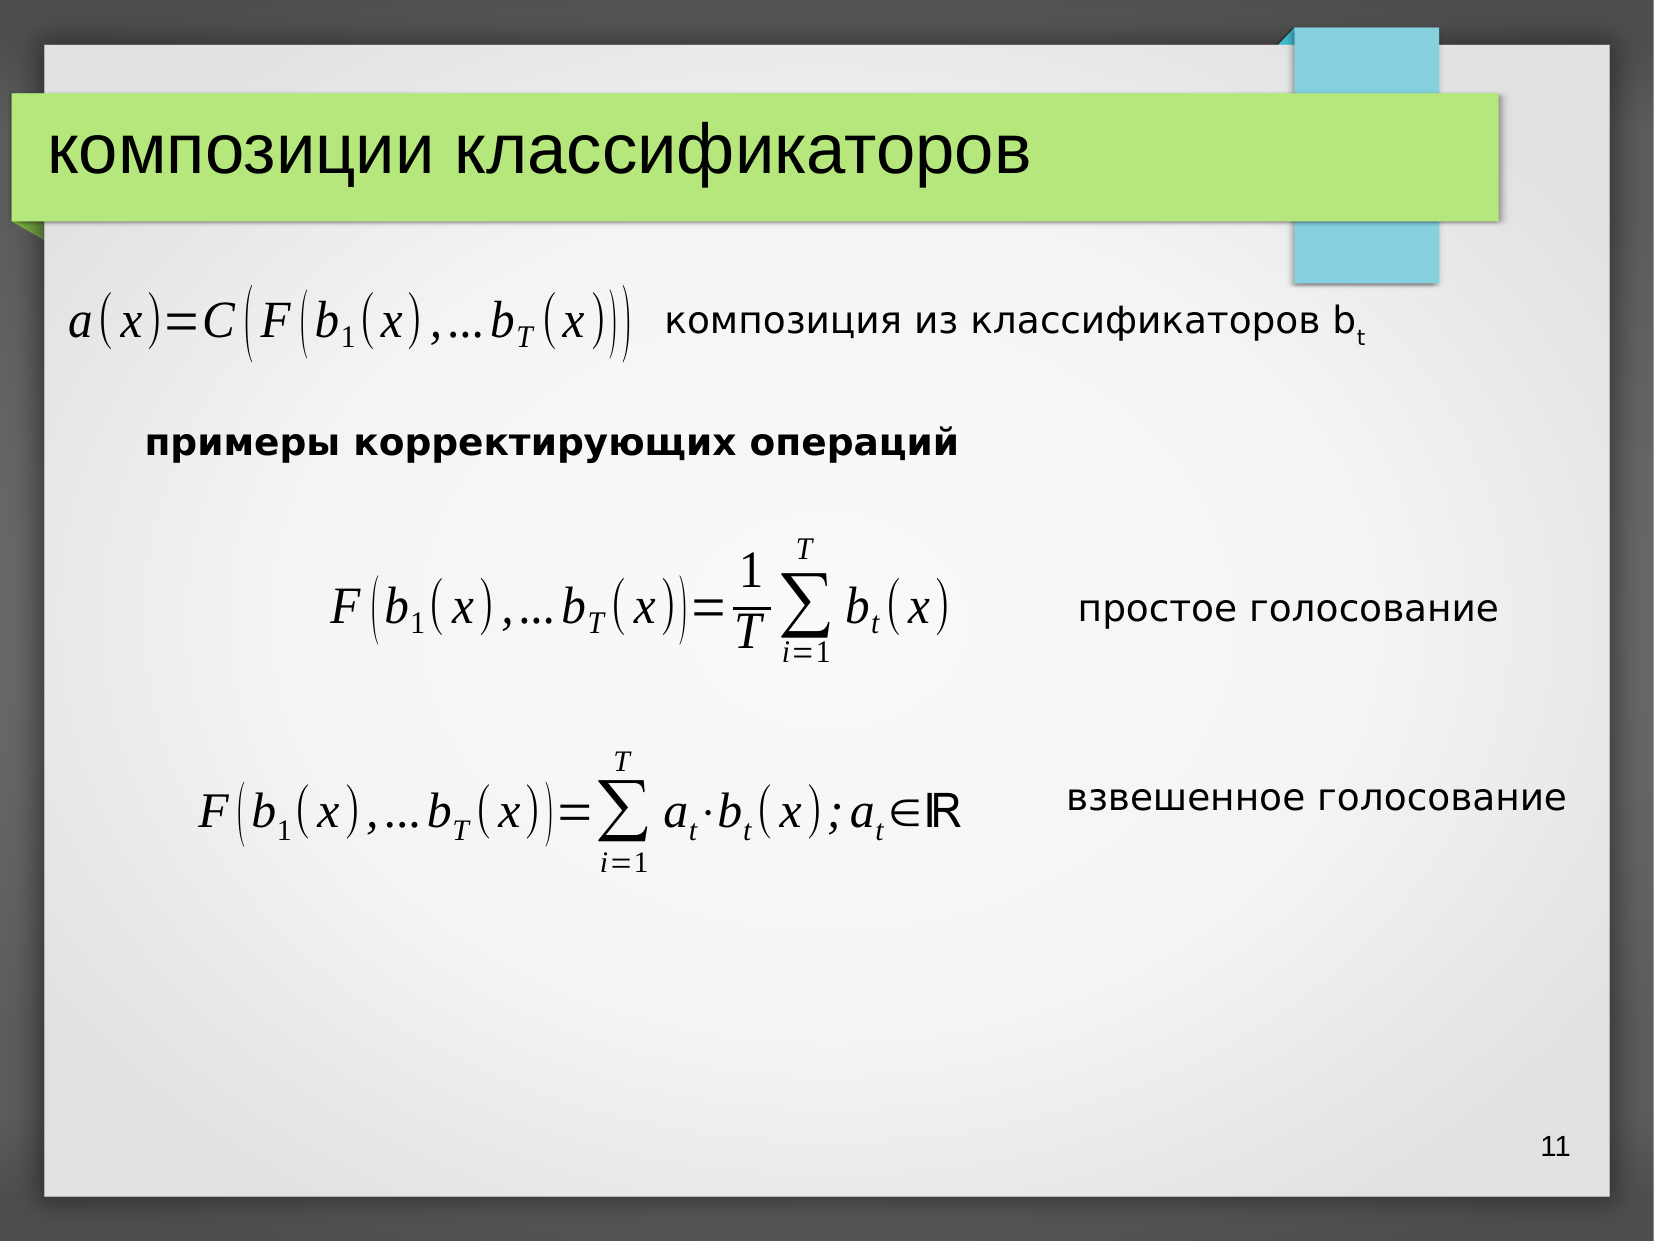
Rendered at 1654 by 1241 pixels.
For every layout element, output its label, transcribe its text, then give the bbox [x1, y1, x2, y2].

chart [322, 537, 957, 674]
chart [188, 744, 971, 880]
title композиции классификаторов [47, 109, 1501, 189]
text_box композиция из классификаторов bt [649, 291, 1453, 359]
text_box простое голосование [1062, 579, 1560, 638]
chart [60, 282, 638, 367]
text_box взвешенное голосование [1051, 768, 1595, 851]
picture [0, 0, 1654, 1241]
text_box примеры корректирующих операций [129, 413, 1300, 485]
